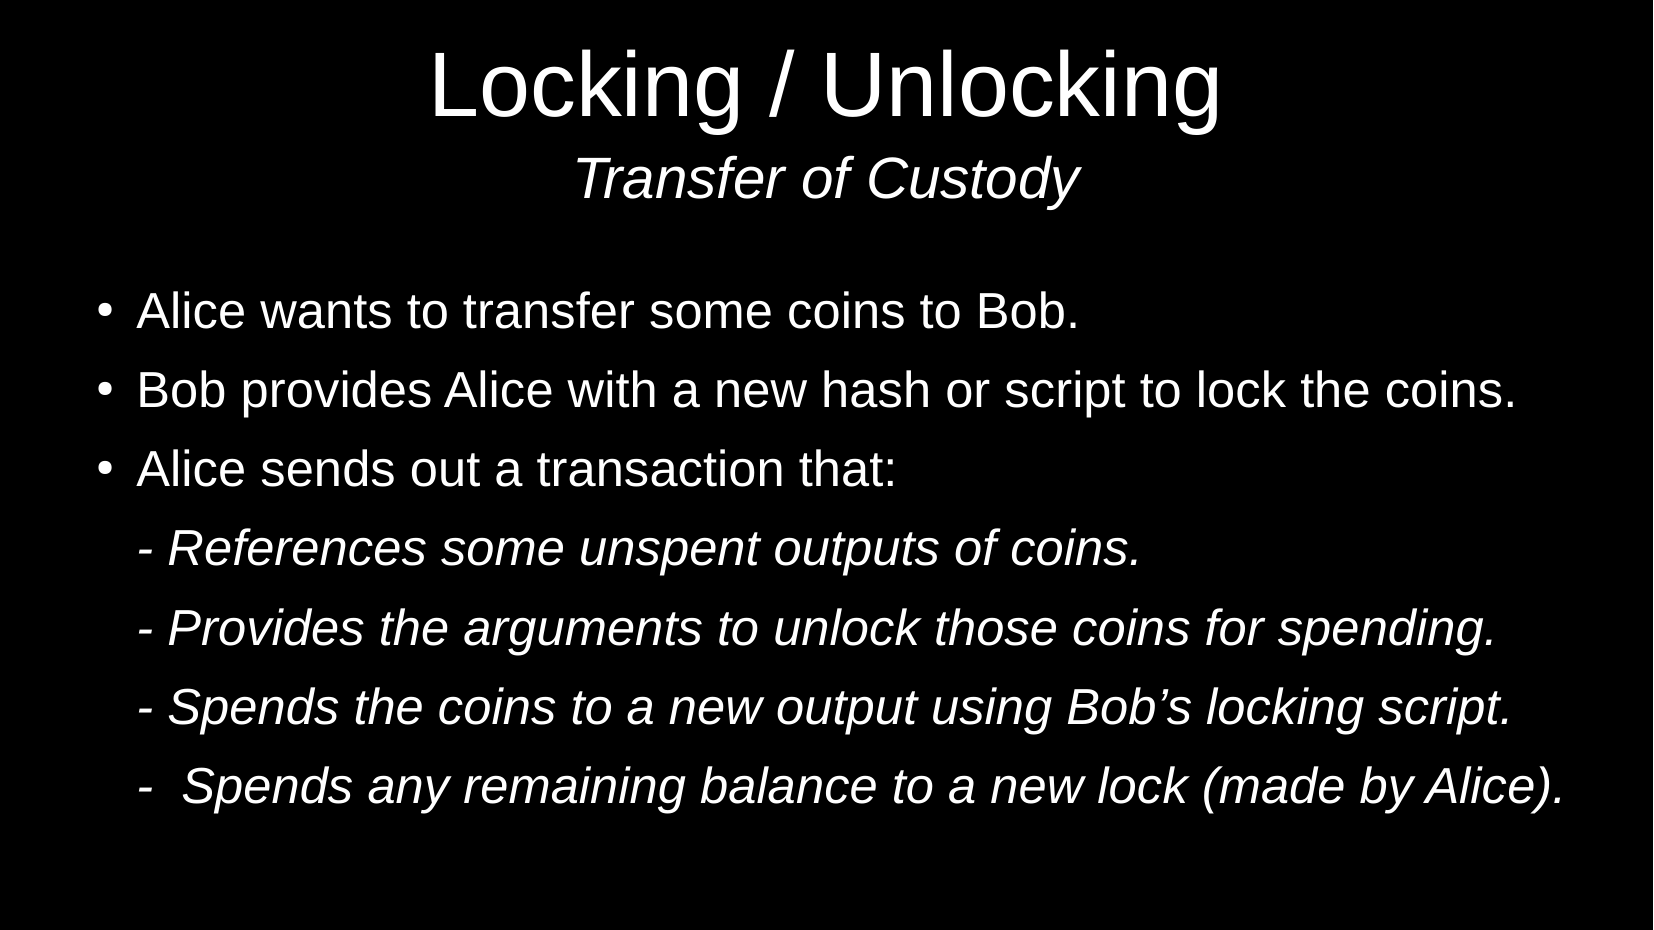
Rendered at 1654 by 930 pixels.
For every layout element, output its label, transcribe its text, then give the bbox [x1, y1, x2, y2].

title Locking / Unlocking Transfer of Custody [82, 18, 1571, 212]
list Alice wants to transfer some coins to Bob. Bob provides Alice with a new hash or script to lock the coins. Alice sends out a transaction that: - References some unspent outputs of coins. - Provides the arguments to unlock those coins for spending. - Spends the coins to a new output using Bob’s locking script. - Spends any remaining balance to a new lock (made by Alice). [82, 282, 1571, 822]
